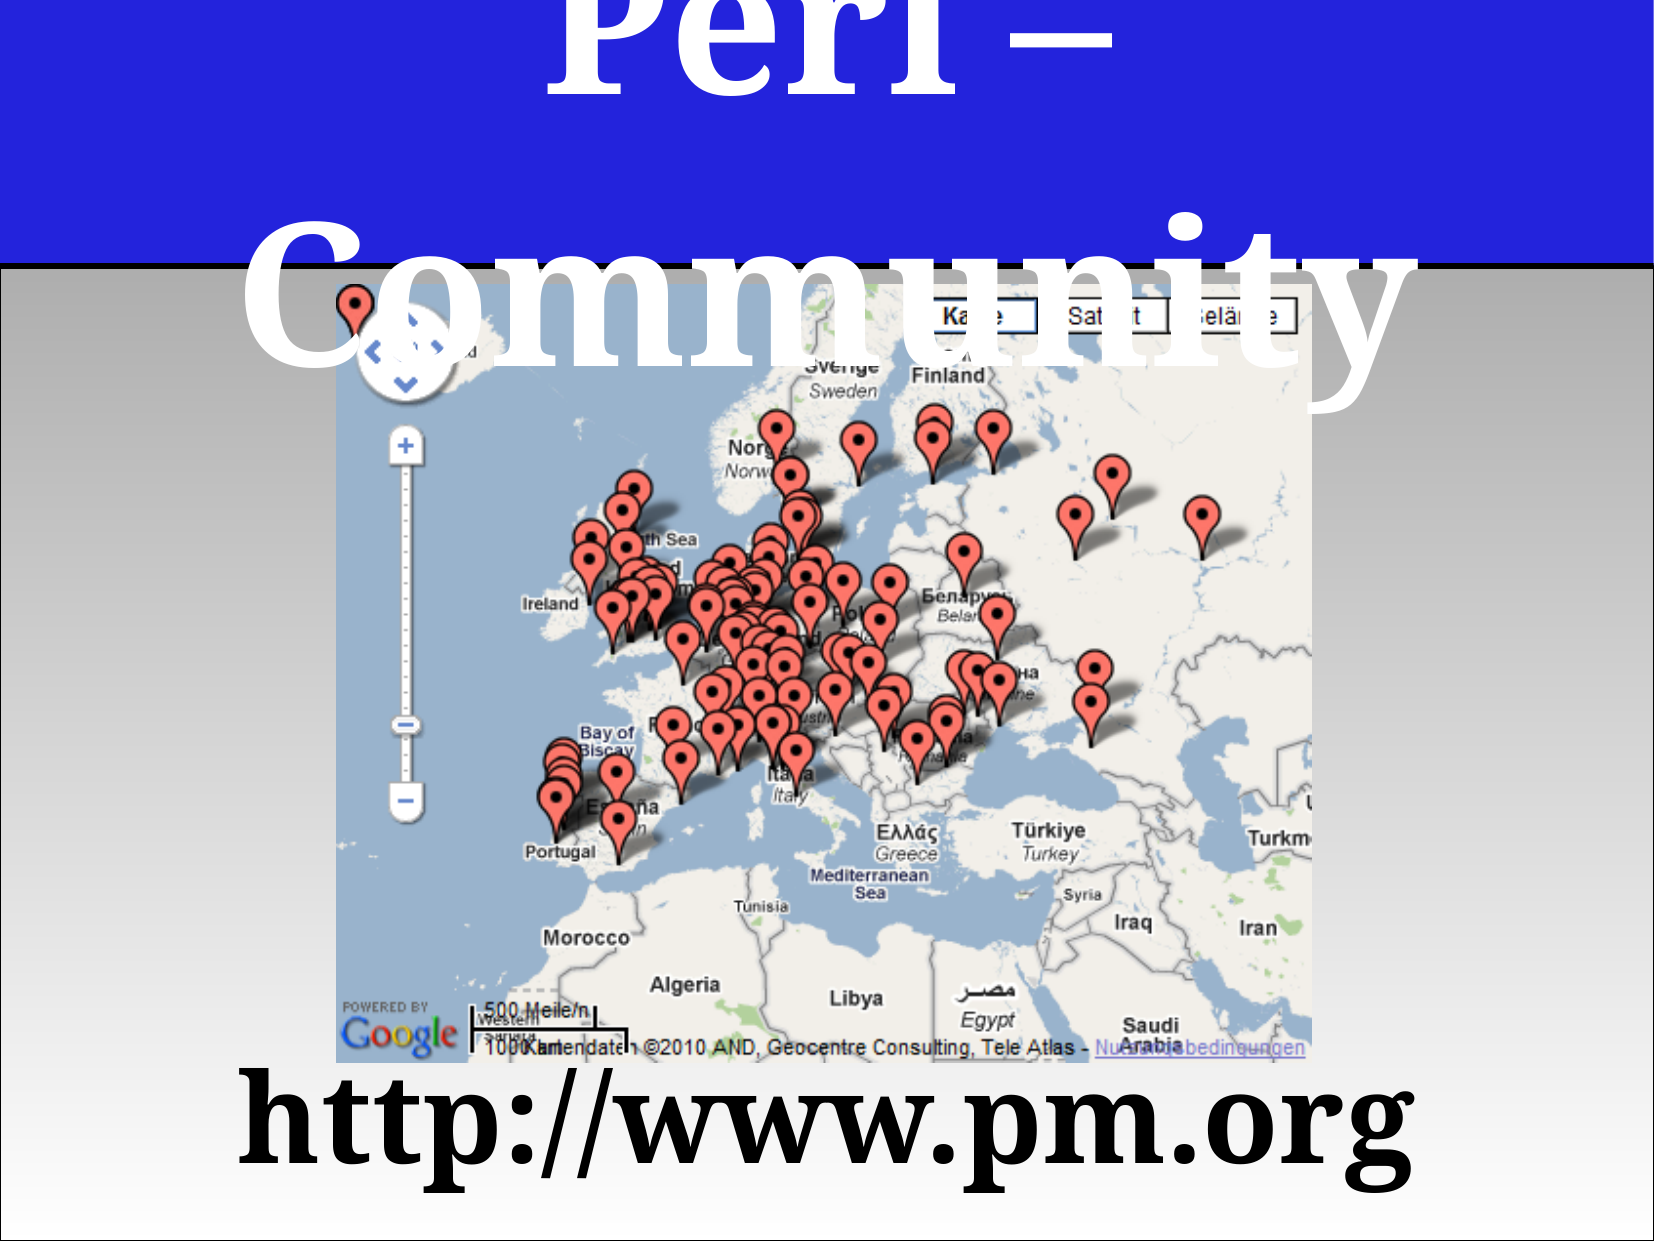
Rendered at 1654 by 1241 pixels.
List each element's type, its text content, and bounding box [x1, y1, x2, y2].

picture [408, 284, 450, 355]
subtitle http://www.pm.org [82, 1044, 1571, 1186]
title Perl – Community [29, 40, 1625, 266]
picture [336, 284, 1312, 1063]
picture [934, 284, 967, 351]
